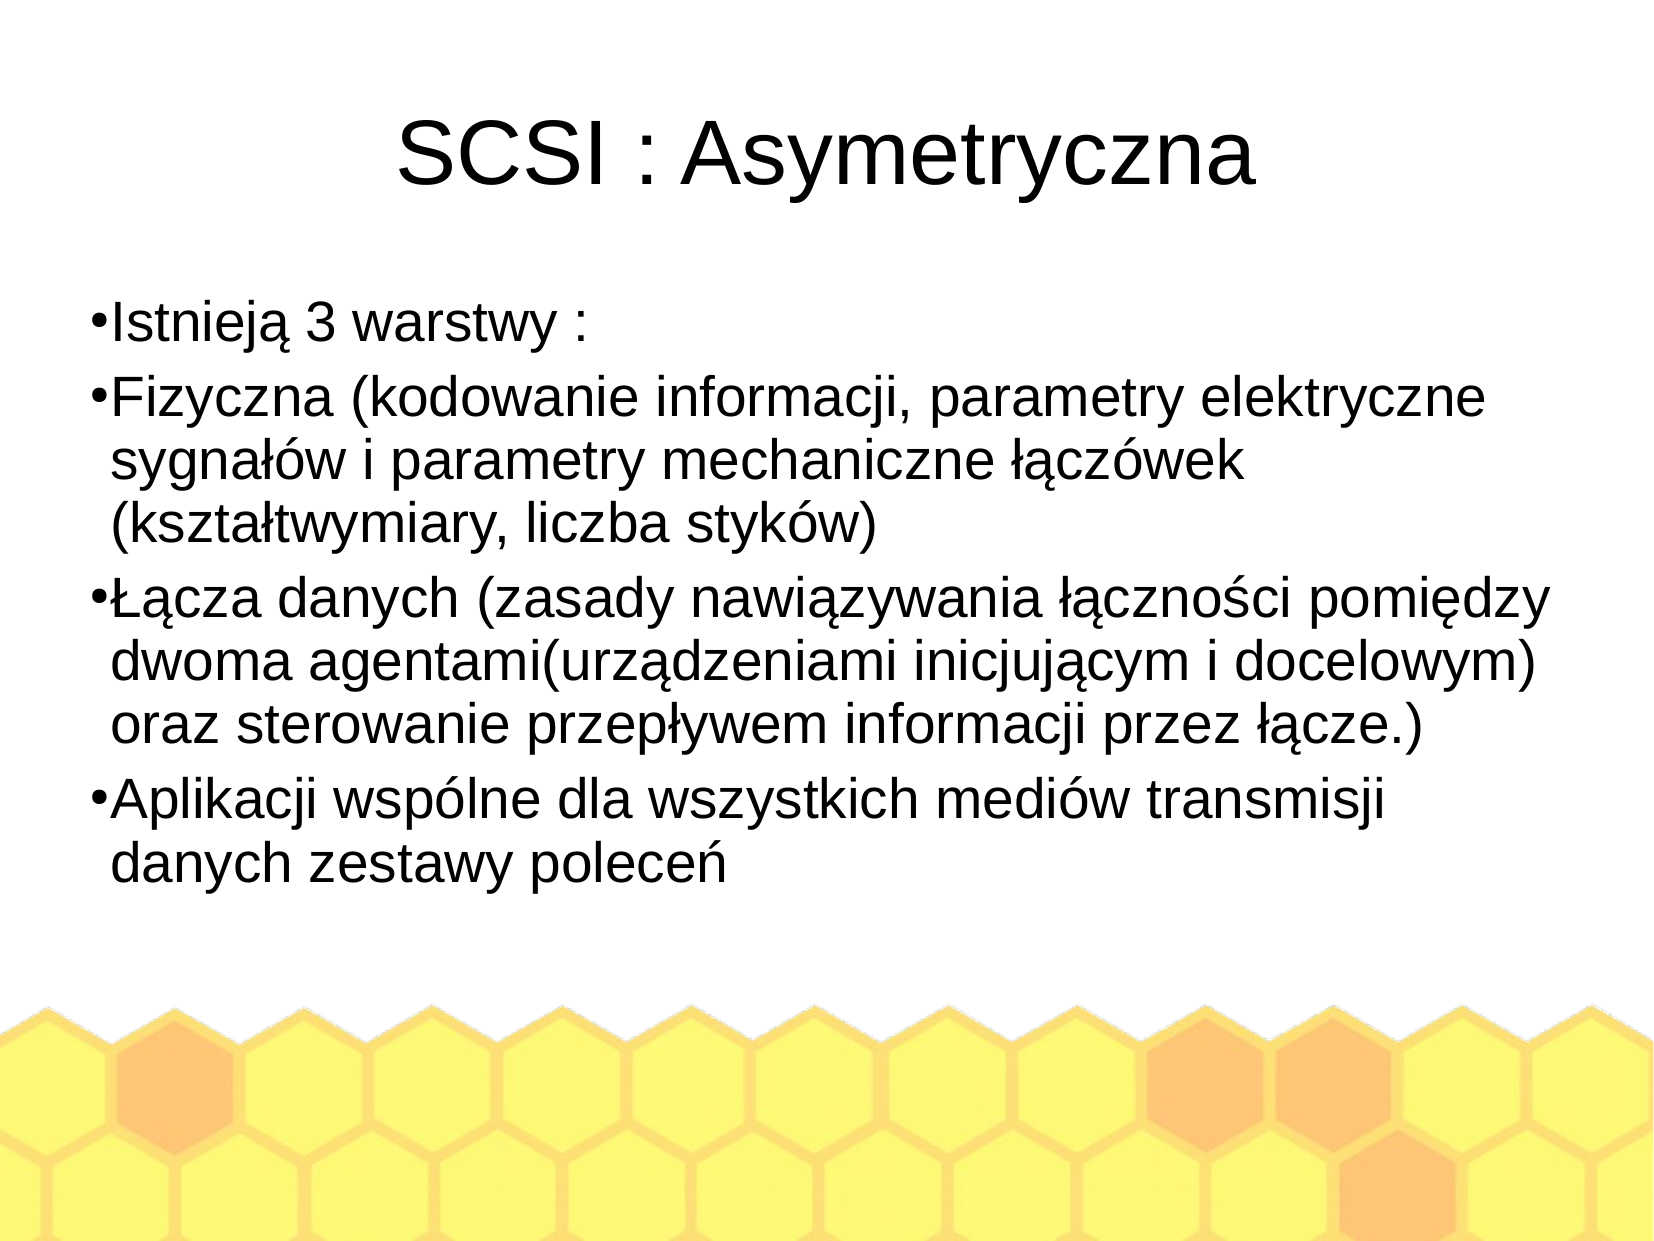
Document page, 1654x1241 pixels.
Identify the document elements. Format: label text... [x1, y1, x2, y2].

title SCSI : Asymetryczna [82, 49, 1571, 257]
list Istnieją 3 warstwy : Fizyczna (kodowanie informacji, parametry elektryczne sygnałów i parametry mechaniczne łączówek (kształtwymiary, liczba styków) Łącza danych (zasady nawiązywania łączności pomiędzy dwoma agentami(urządzeniami inicjującym i docelowym) oraz sterowanie przepływem informacji przez łącze.) Aplikacji wspólne dla wszystkich mediów transmisji danych zestawy poleceń [82, 290, 1571, 1010]
picture [0, 1001, 1654, 1241]
